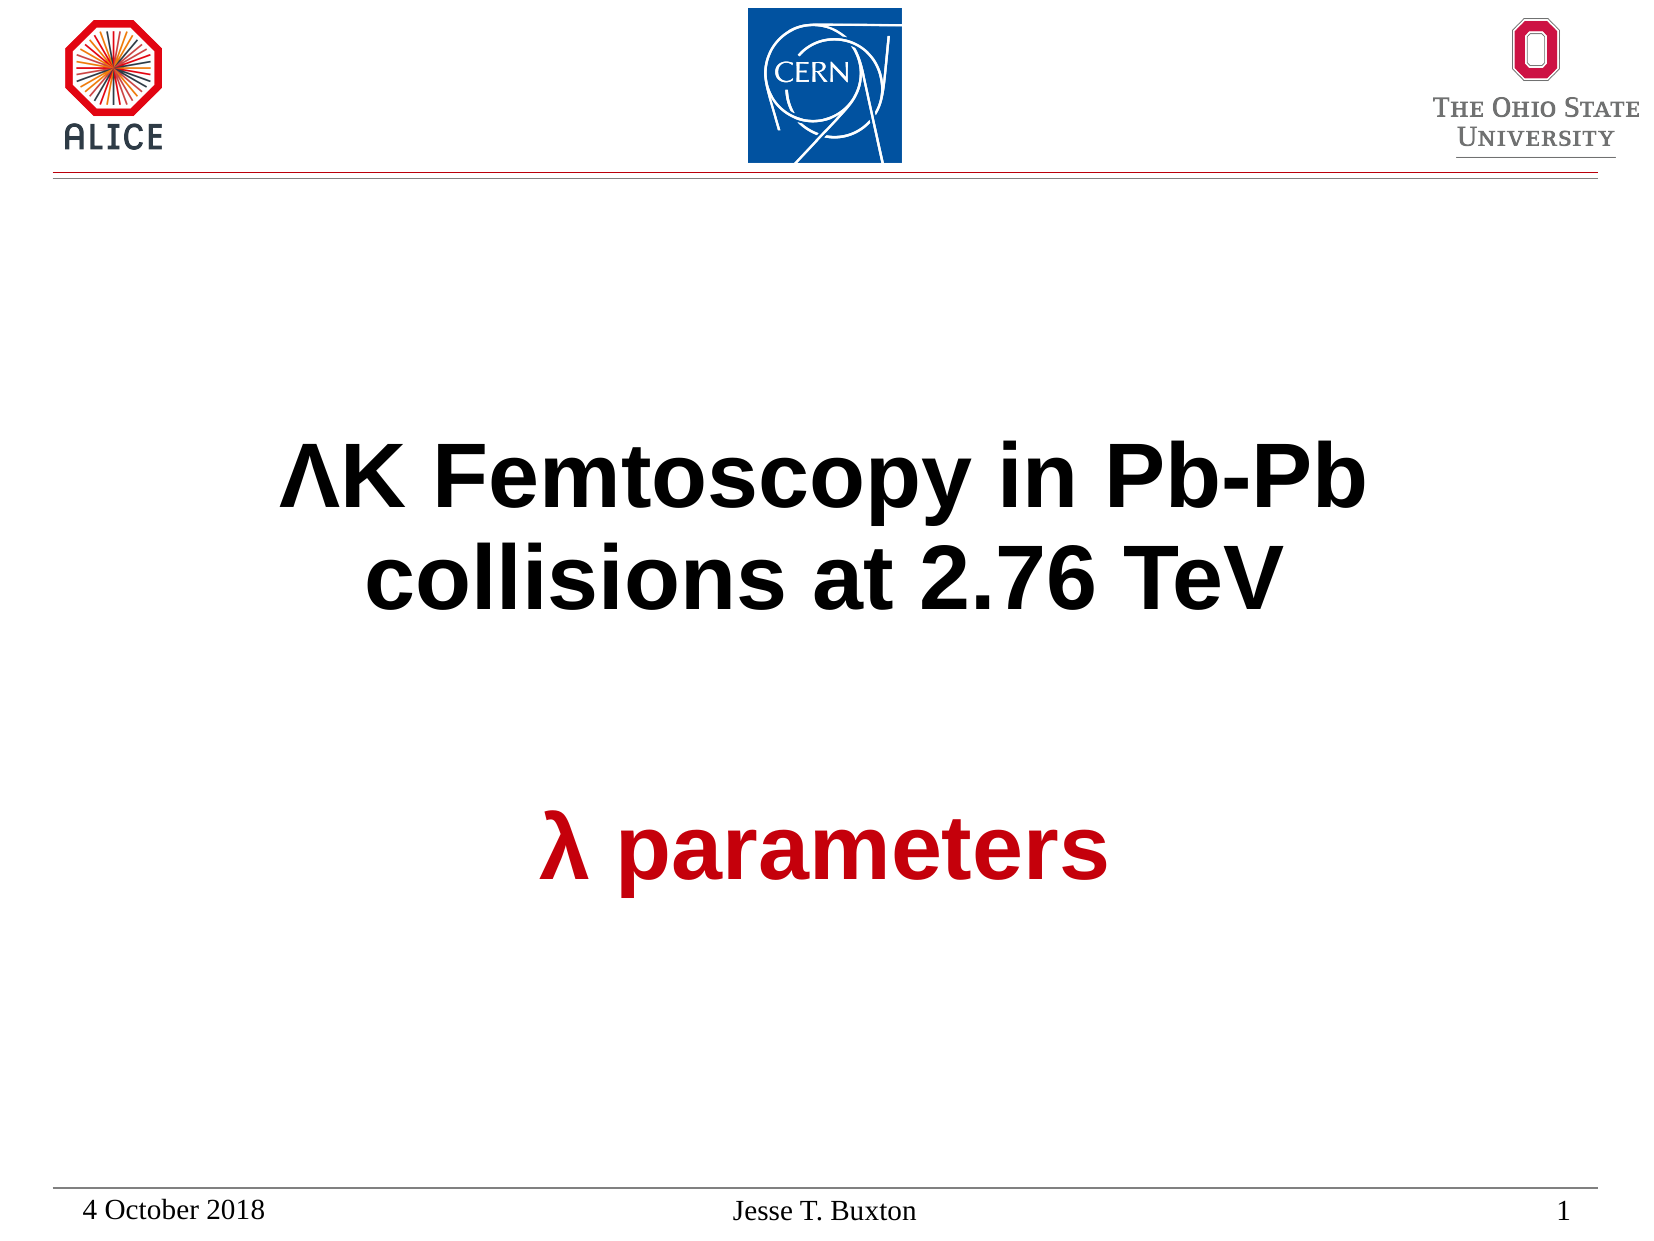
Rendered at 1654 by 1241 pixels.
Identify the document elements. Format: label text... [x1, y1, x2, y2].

picture [748, 8, 902, 163]
picture [1430, 5, 1642, 171]
title ΛK Femtoscopy in Pb-Pb collisions at 2.76 TeV λ parameters [183, 269, 1467, 1055]
picture [65, 20, 162, 150]
